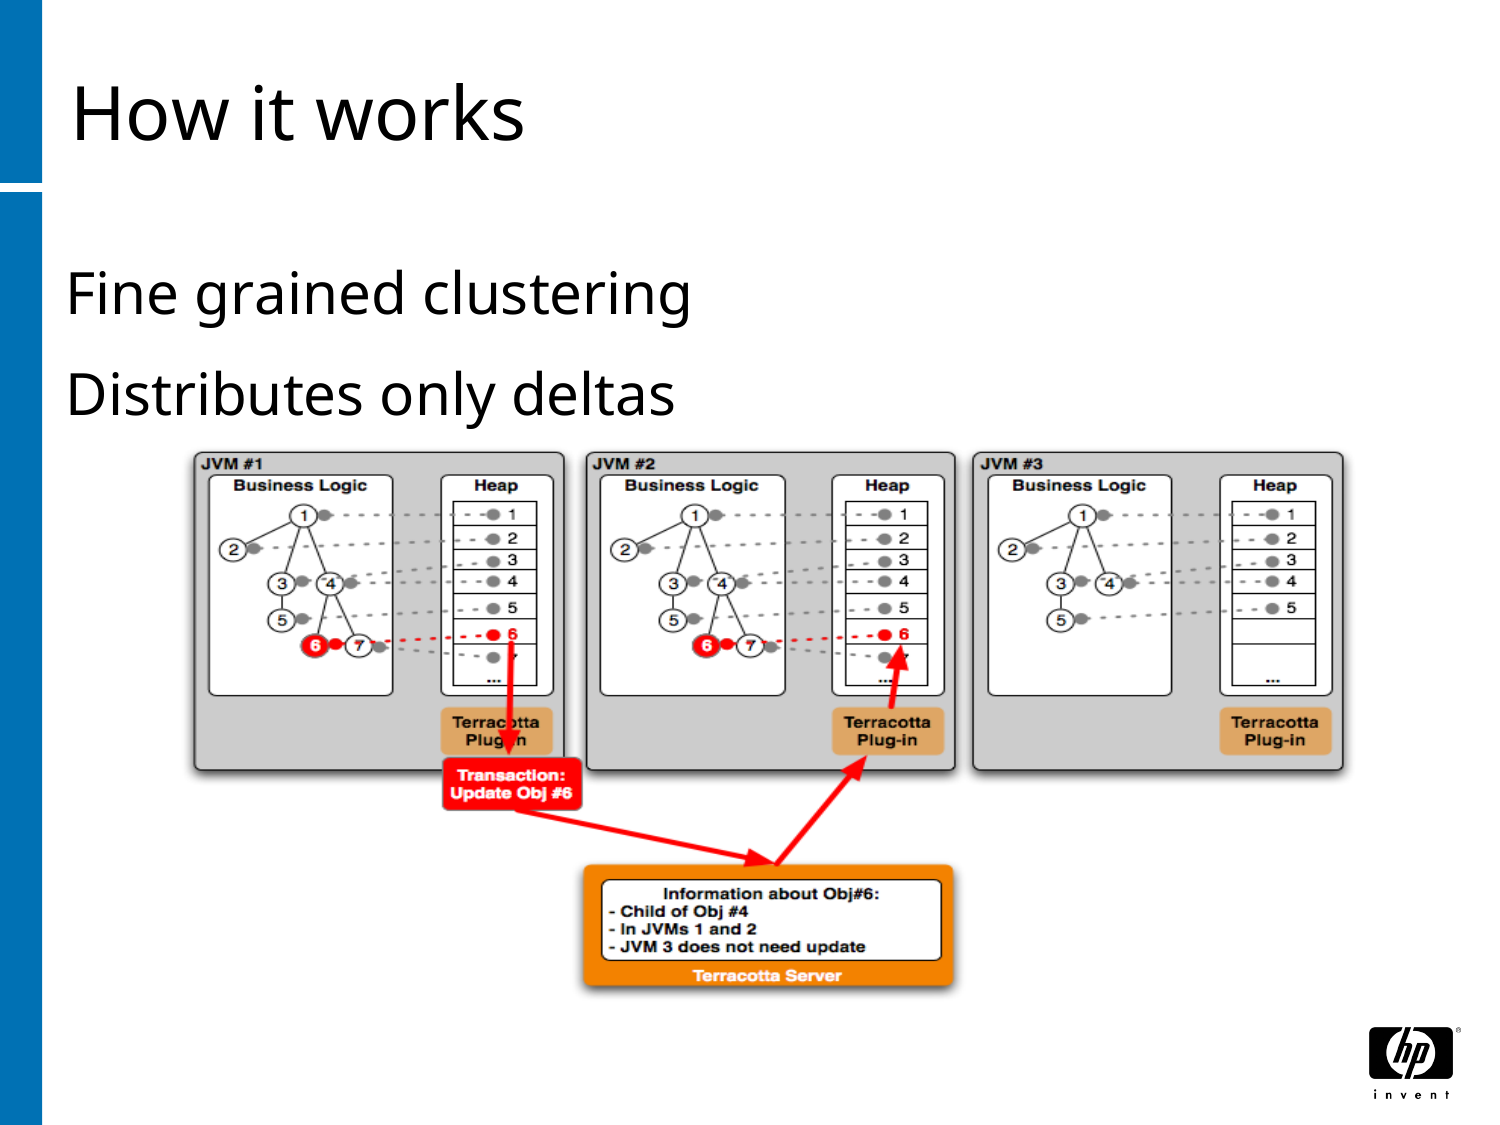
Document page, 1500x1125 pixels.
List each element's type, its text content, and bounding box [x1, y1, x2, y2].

picture [1369, 1027, 1461, 1099]
picture [177, 443, 1359, 1004]
subtitle Fine grained clustering Distributes only deltas [65, 244, 1423, 443]
title How it works [70, 26, 1423, 199]
